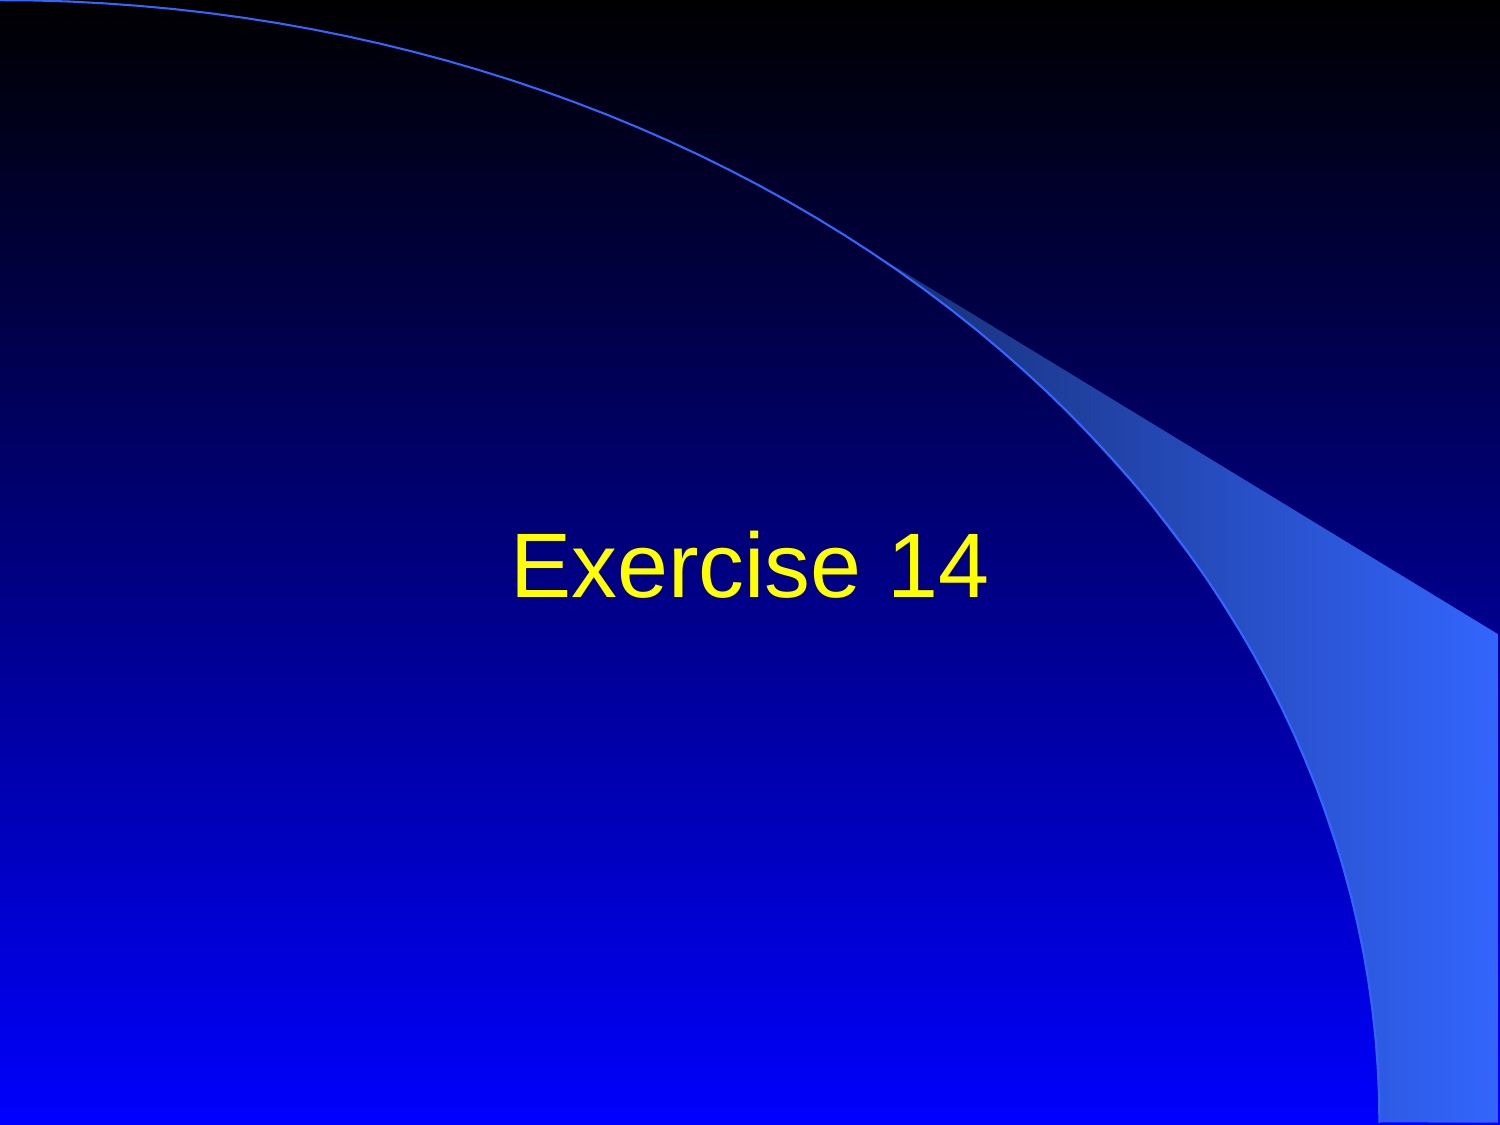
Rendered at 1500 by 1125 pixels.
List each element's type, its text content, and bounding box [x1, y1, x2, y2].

title Exercise 14 [112, 474, 1388, 663]
